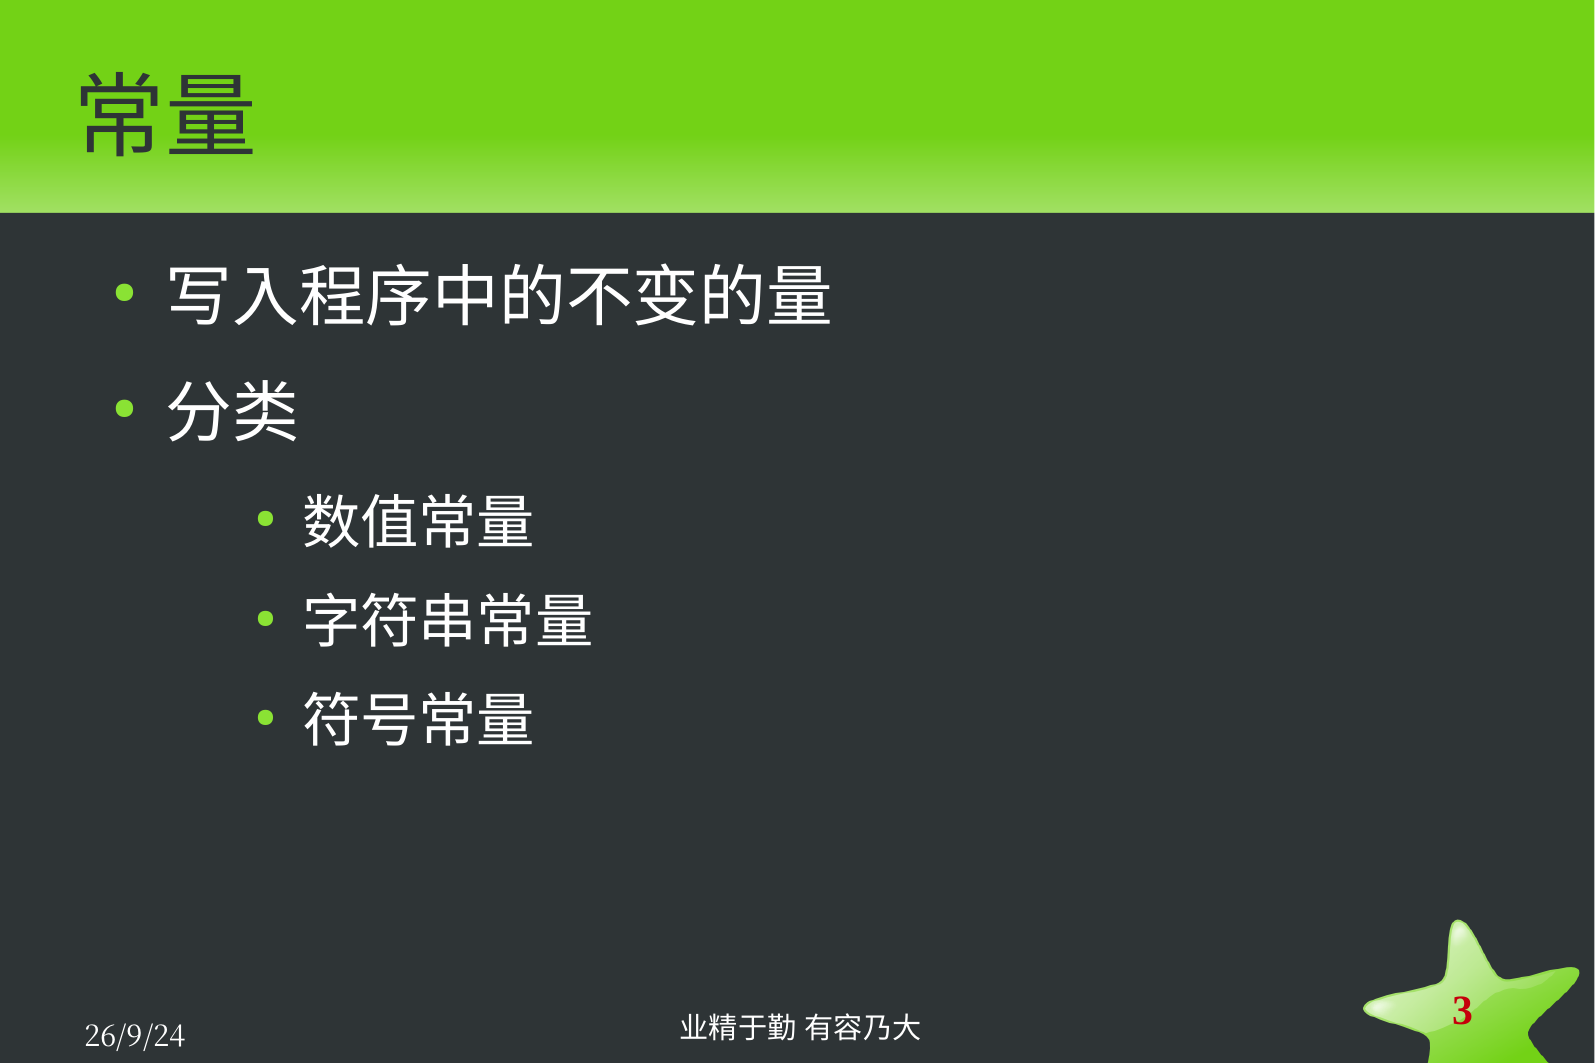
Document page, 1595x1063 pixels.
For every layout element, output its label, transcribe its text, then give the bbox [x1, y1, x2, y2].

title 常量 [74, 25, 1510, 203]
list 写入程序中的不变的量 分类 数值常量 字符串常量 符号常量 [79, 248, 1515, 951]
picture [0, 0, 1595, 1063]
